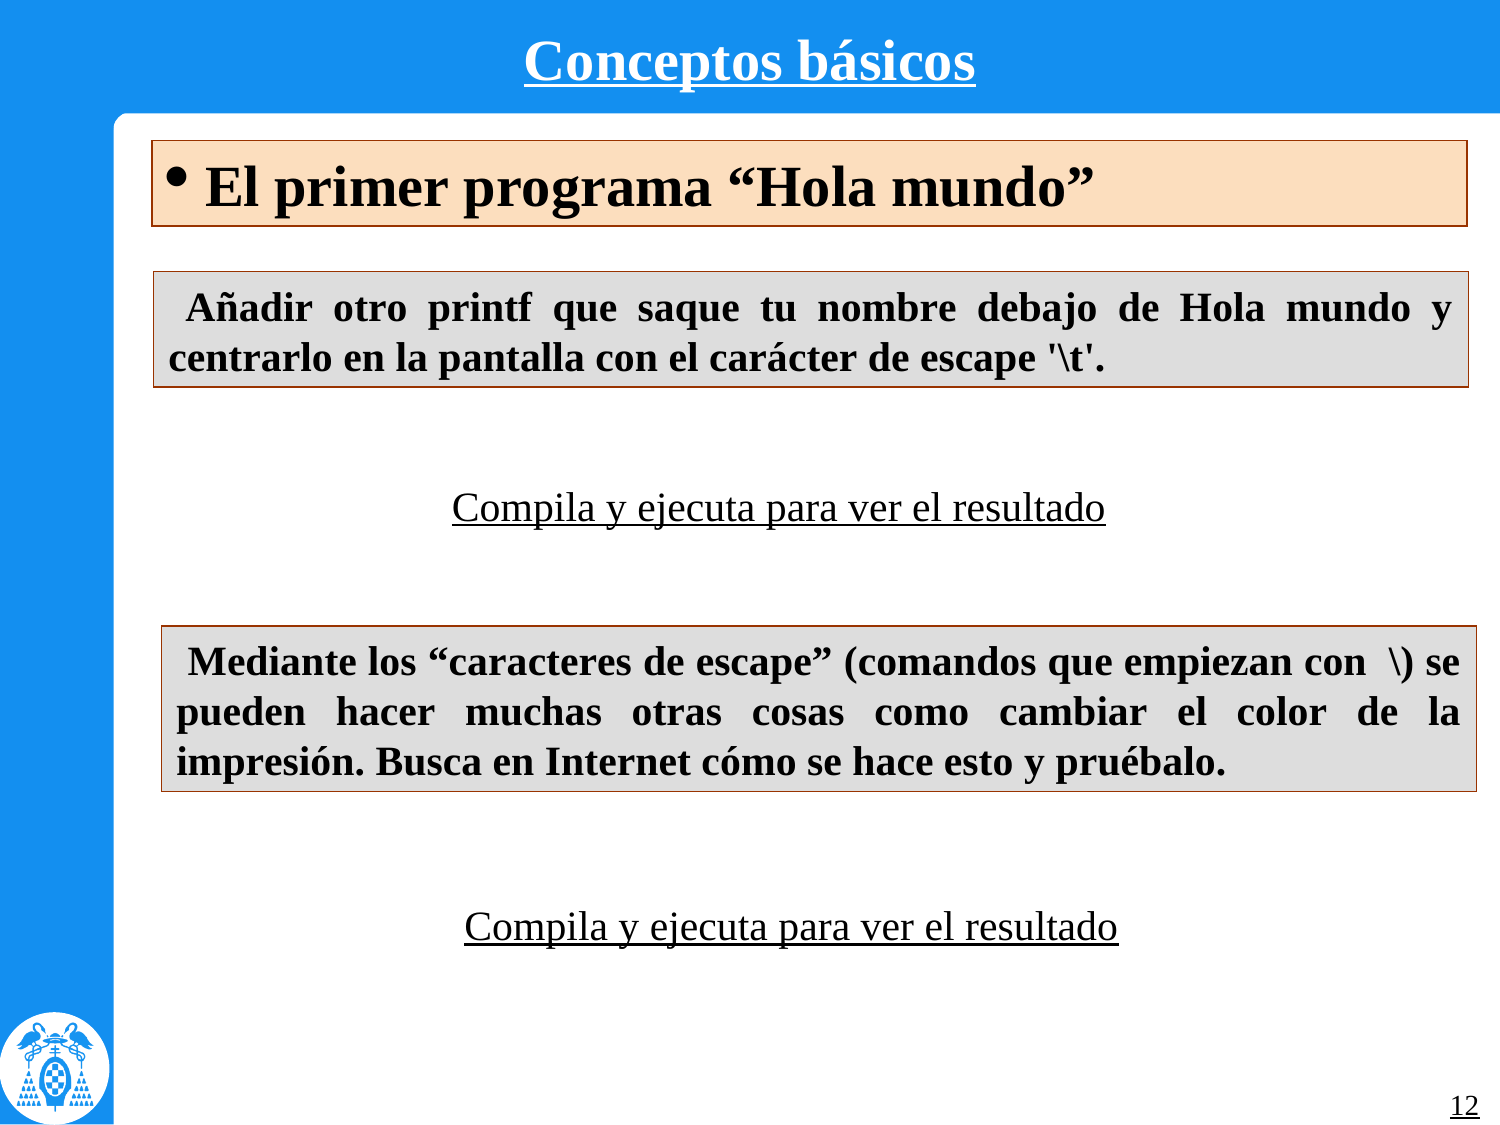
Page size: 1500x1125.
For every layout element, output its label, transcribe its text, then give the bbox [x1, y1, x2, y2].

text_box El primer programa “Hola mundo” [152, 140, 1467, 227]
text_box Compila y ejecuta para ver el resultado [449, 891, 1134, 957]
text_box Compila y ejecuta para ver el resultado [437, 472, 1122, 538]
text_box 30 [1047, 1078, 1495, 1125]
text_box Mediante los “caracteres de escape” (comandos que empiezan con \) se pueden hacer muchas otras cosas como cambiar el color de la impresión. Busca en Internet cómo se hace esto y pruébalo. [161, 626, 1477, 792]
text_box Añadir otro printf que saque tu nombre debajo de Hola mundo y centrarlo en la pantalla con el carácter de escape '\t'. [153, 271, 1469, 388]
text_box Conceptos básicos [215, 14, 1285, 101]
picture [15, 1017, 98, 1112]
